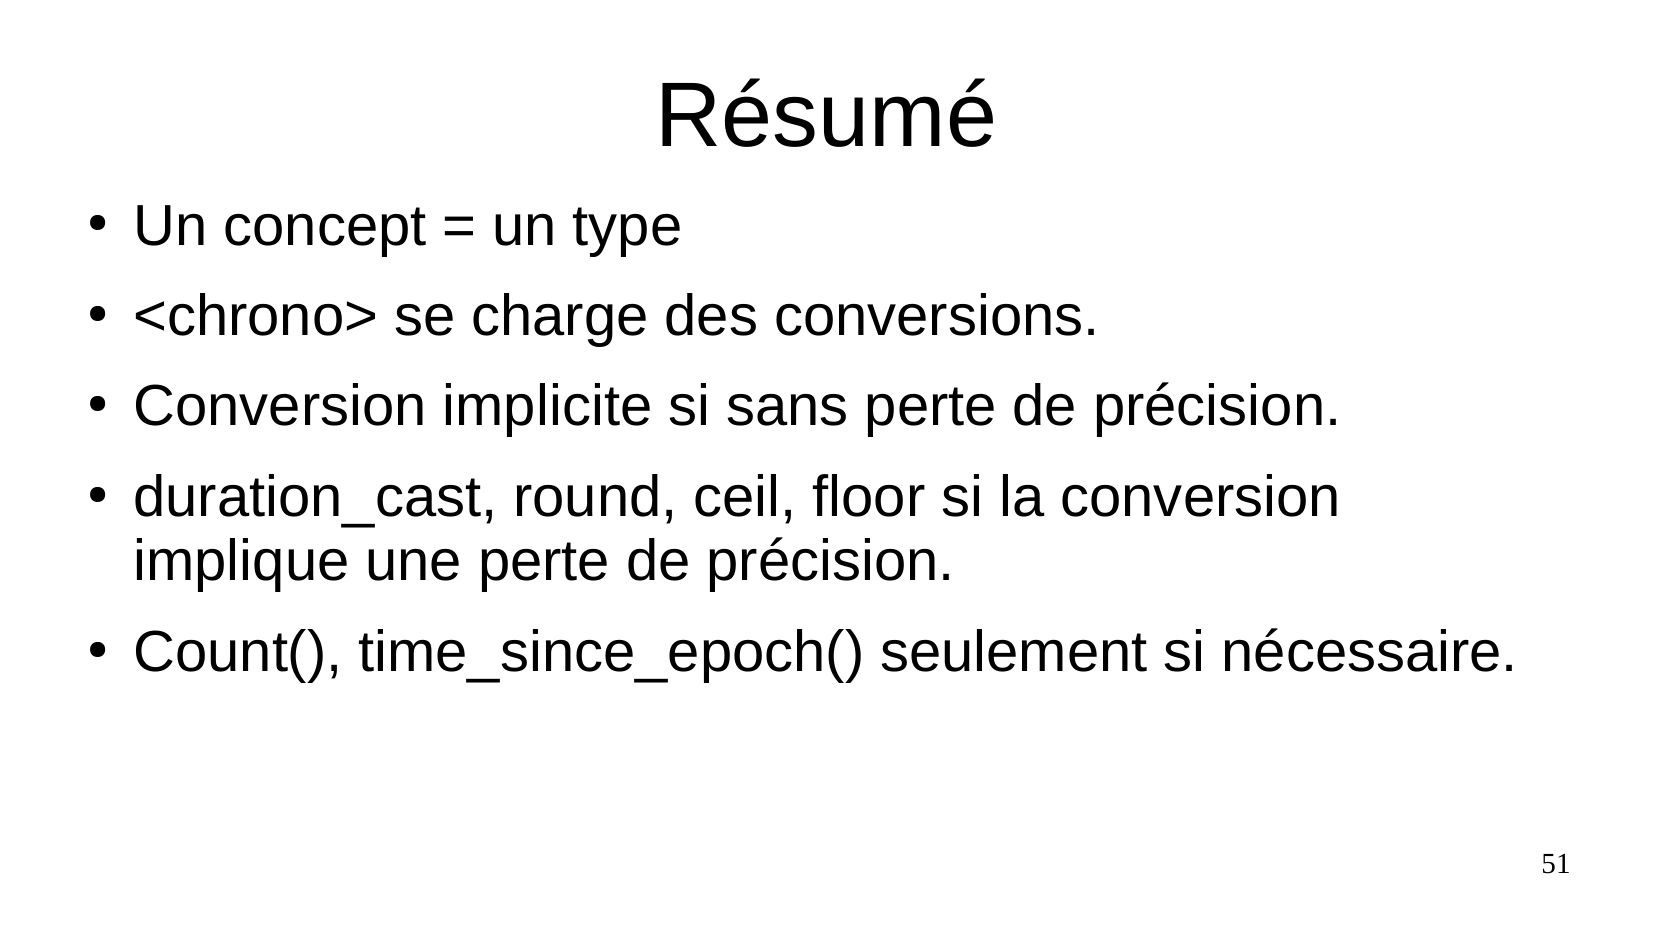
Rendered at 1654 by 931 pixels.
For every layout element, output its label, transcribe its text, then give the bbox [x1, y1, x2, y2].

title Résumé [82, 37, 1571, 193]
list Un concept = un type <chrono> se charge des conversions. Conversion implicite si sans perte de précision. duration_cast, round, ceil, floor si la conversion implique une perte de précision. Count(), time_since_epoch() seulement si nécessaire. [71, 192, 1561, 732]
